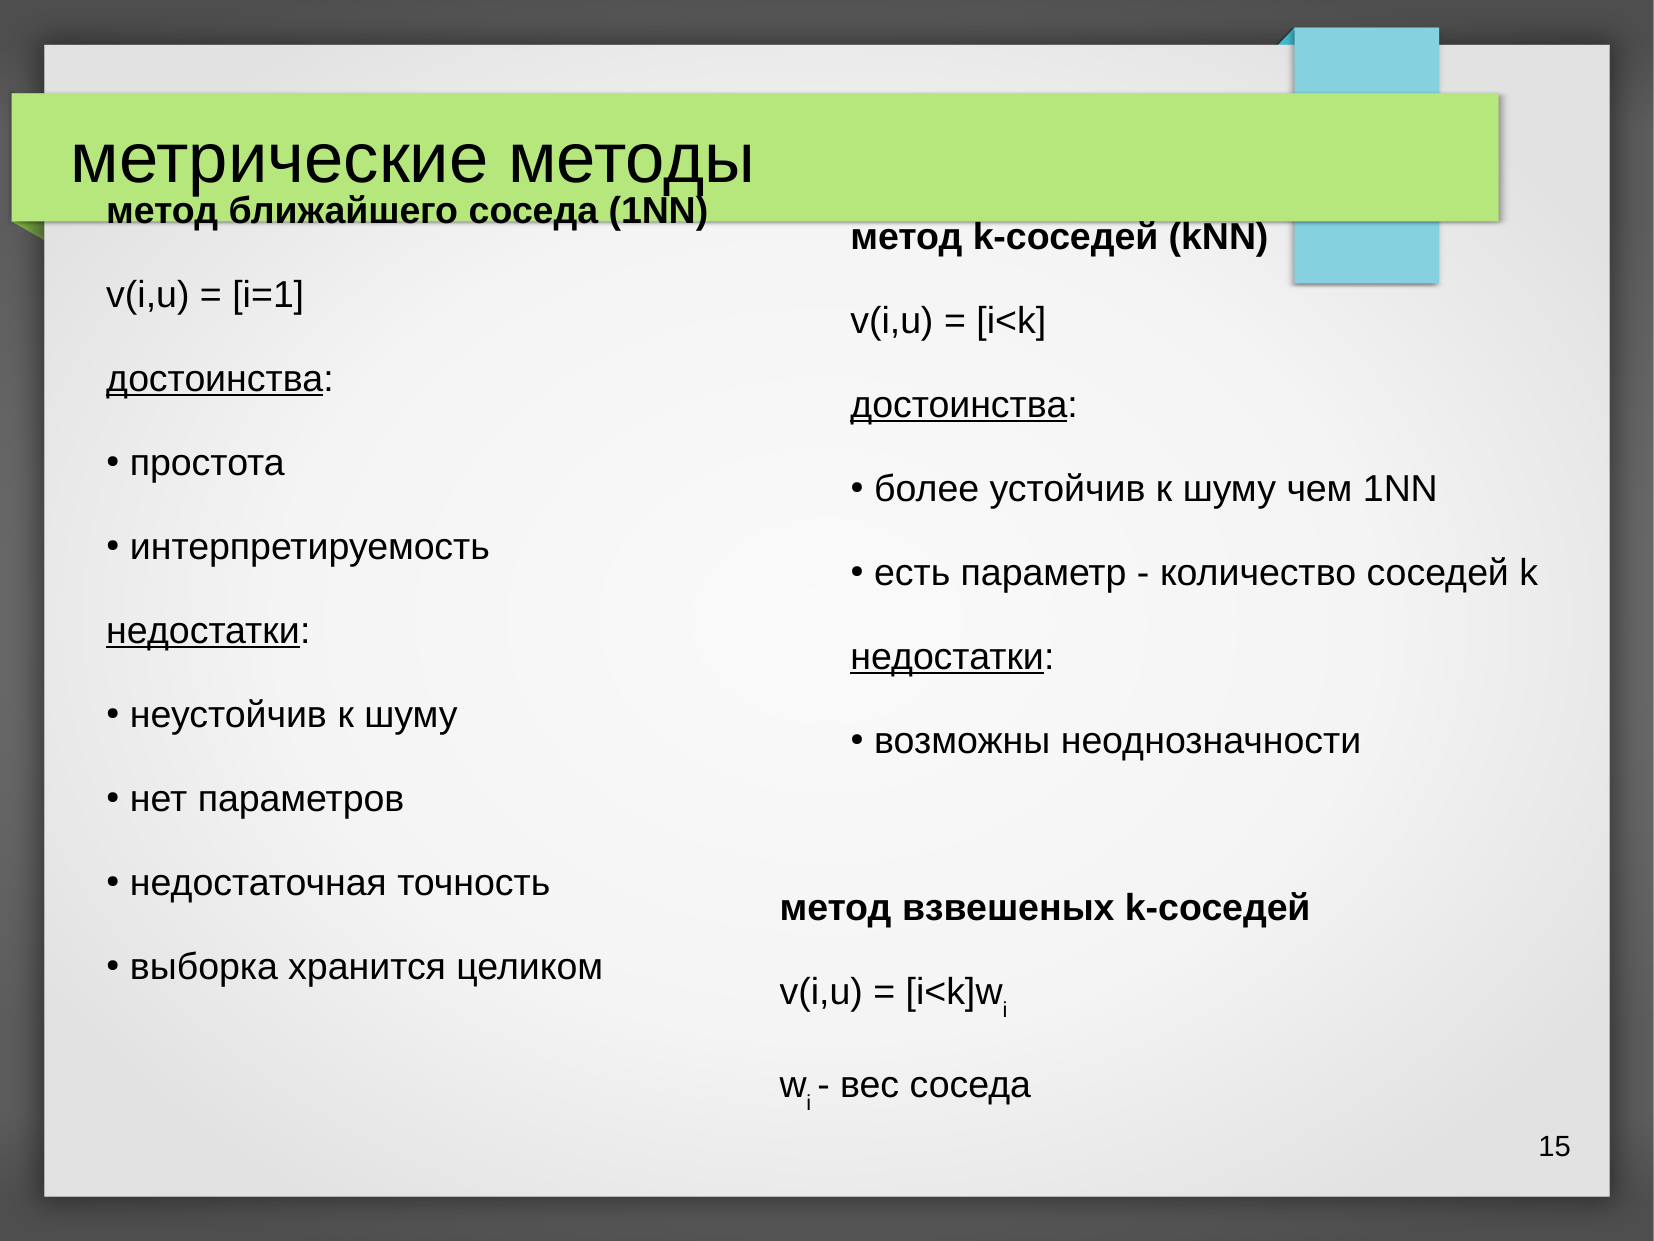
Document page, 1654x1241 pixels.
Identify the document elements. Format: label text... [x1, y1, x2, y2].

text_box метод k-соседей (kNN) v(i,u) = [i<k] достоинства: более устойчив к шуму чем 1NN есть параметр - количество соседей k недостатки: возможны неоднозначности [850, 244, 1560, 733]
text_box метод взвешеных k-соседей v(i,u) = [i<k]wi wi - вес соседа [779, 874, 1512, 1128]
picture [0, 0, 1654, 1241]
text_box метод ближайшего соседа (1NN) v(i,u) = [i=1] достоинства: простота интерпретируемость недостатки: неустойчив к шуму нет параметров недостаточная точность выборка хранится целиком [106, 232, 745, 945]
title метрические методы [70, 118, 1205, 199]
